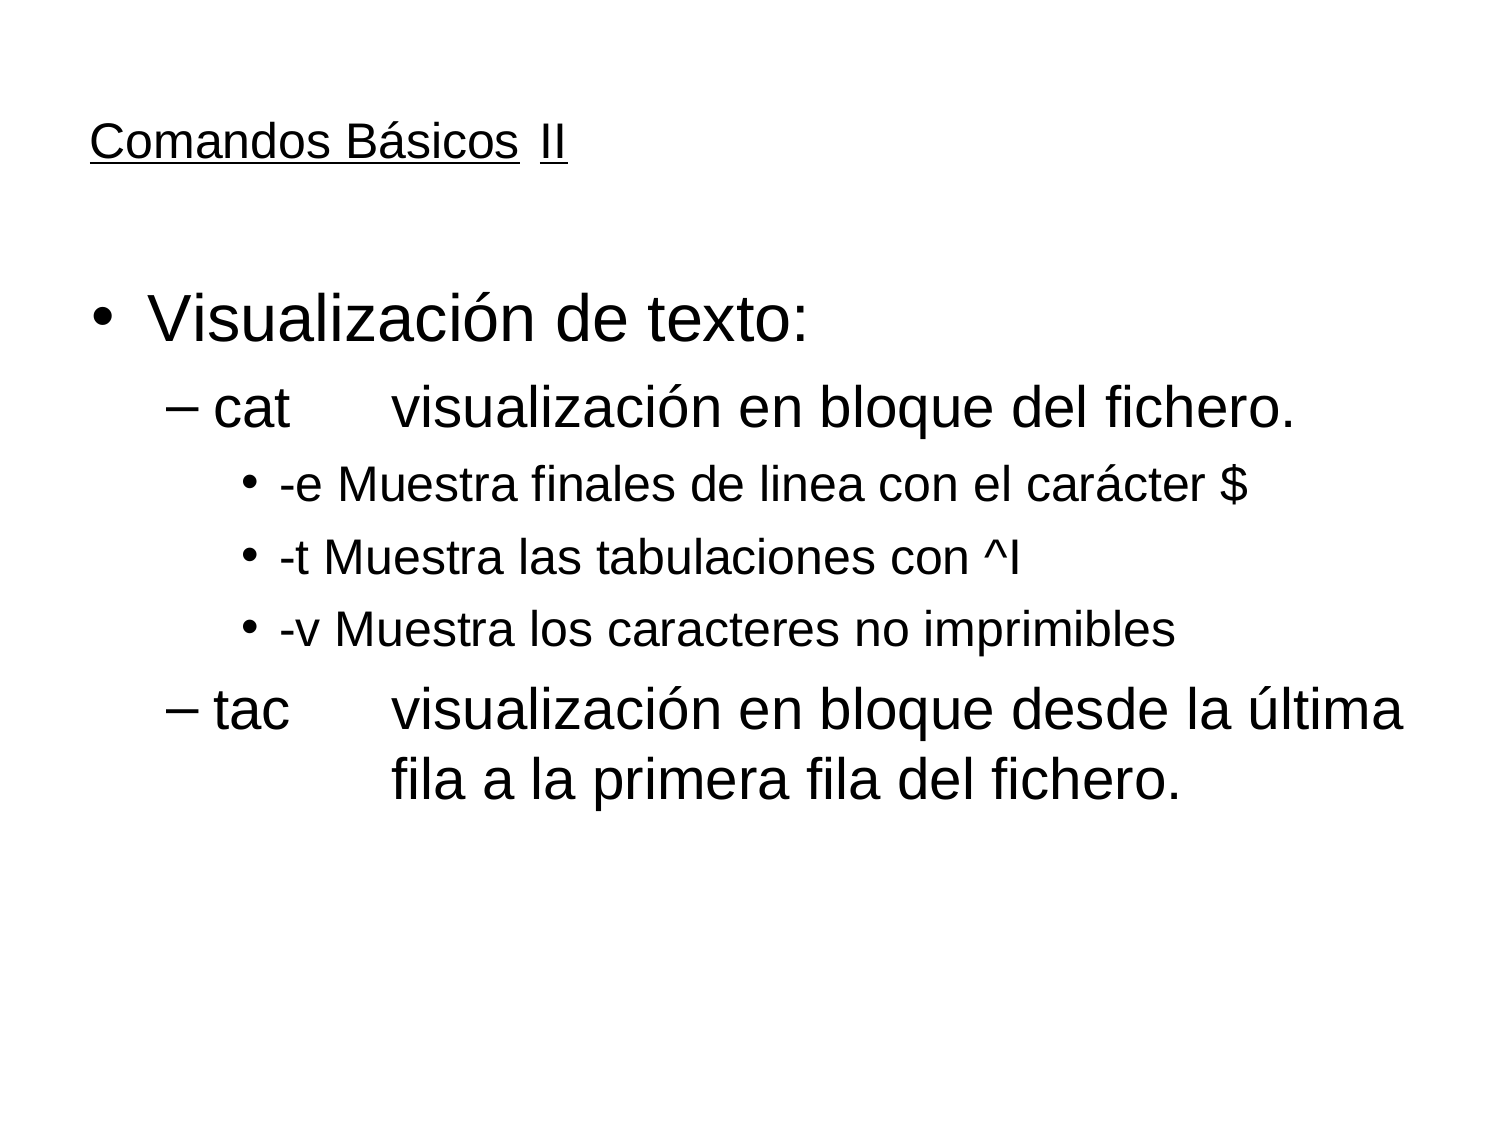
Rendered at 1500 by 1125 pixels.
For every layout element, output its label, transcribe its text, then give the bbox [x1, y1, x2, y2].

title Comandos Básicos II [75, 45, 1426, 233]
list Visualización de texto: cat visualización en bloque del fichero. -e Muestra finales de linea con el carácter $ -t Muestra las tabulaciones con ^I -v Muestra los caracteres no imprimibles tac visualización en bloque desde la última fila a la primera fila del fichero. [76, 267, 1427, 1010]
